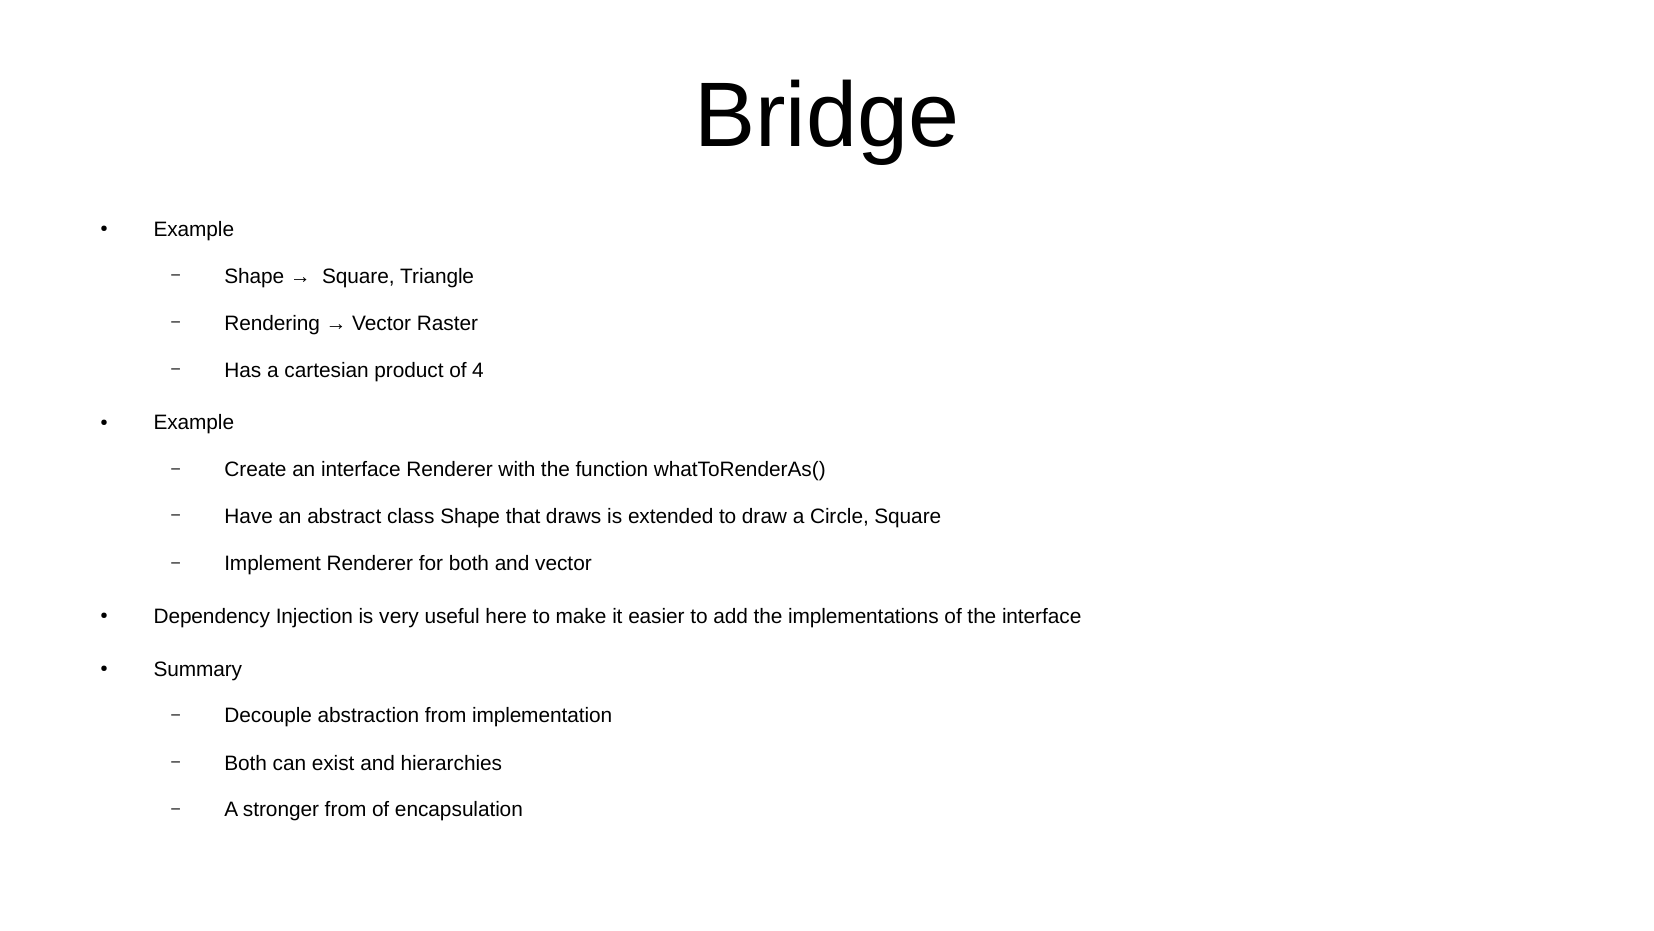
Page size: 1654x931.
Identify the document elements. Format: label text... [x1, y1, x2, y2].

list Example Shape → Square, Triangle Rendering → Vector Raster Has a cartesian product of 4 Example Create an interface Renderer with the function whatToRenderAs() Have an abstract class Shape that draws is extended to draw a Circle, Square Implement Renderer for both and vector Dependency Injection is very useful here to make it easier to add the implementations of the interface Summary Decouple abstraction from implementation Both can exist and hierarchies A stronger from of encapsulation [82, 217, 1636, 901]
title Bridge [82, 37, 1571, 193]
